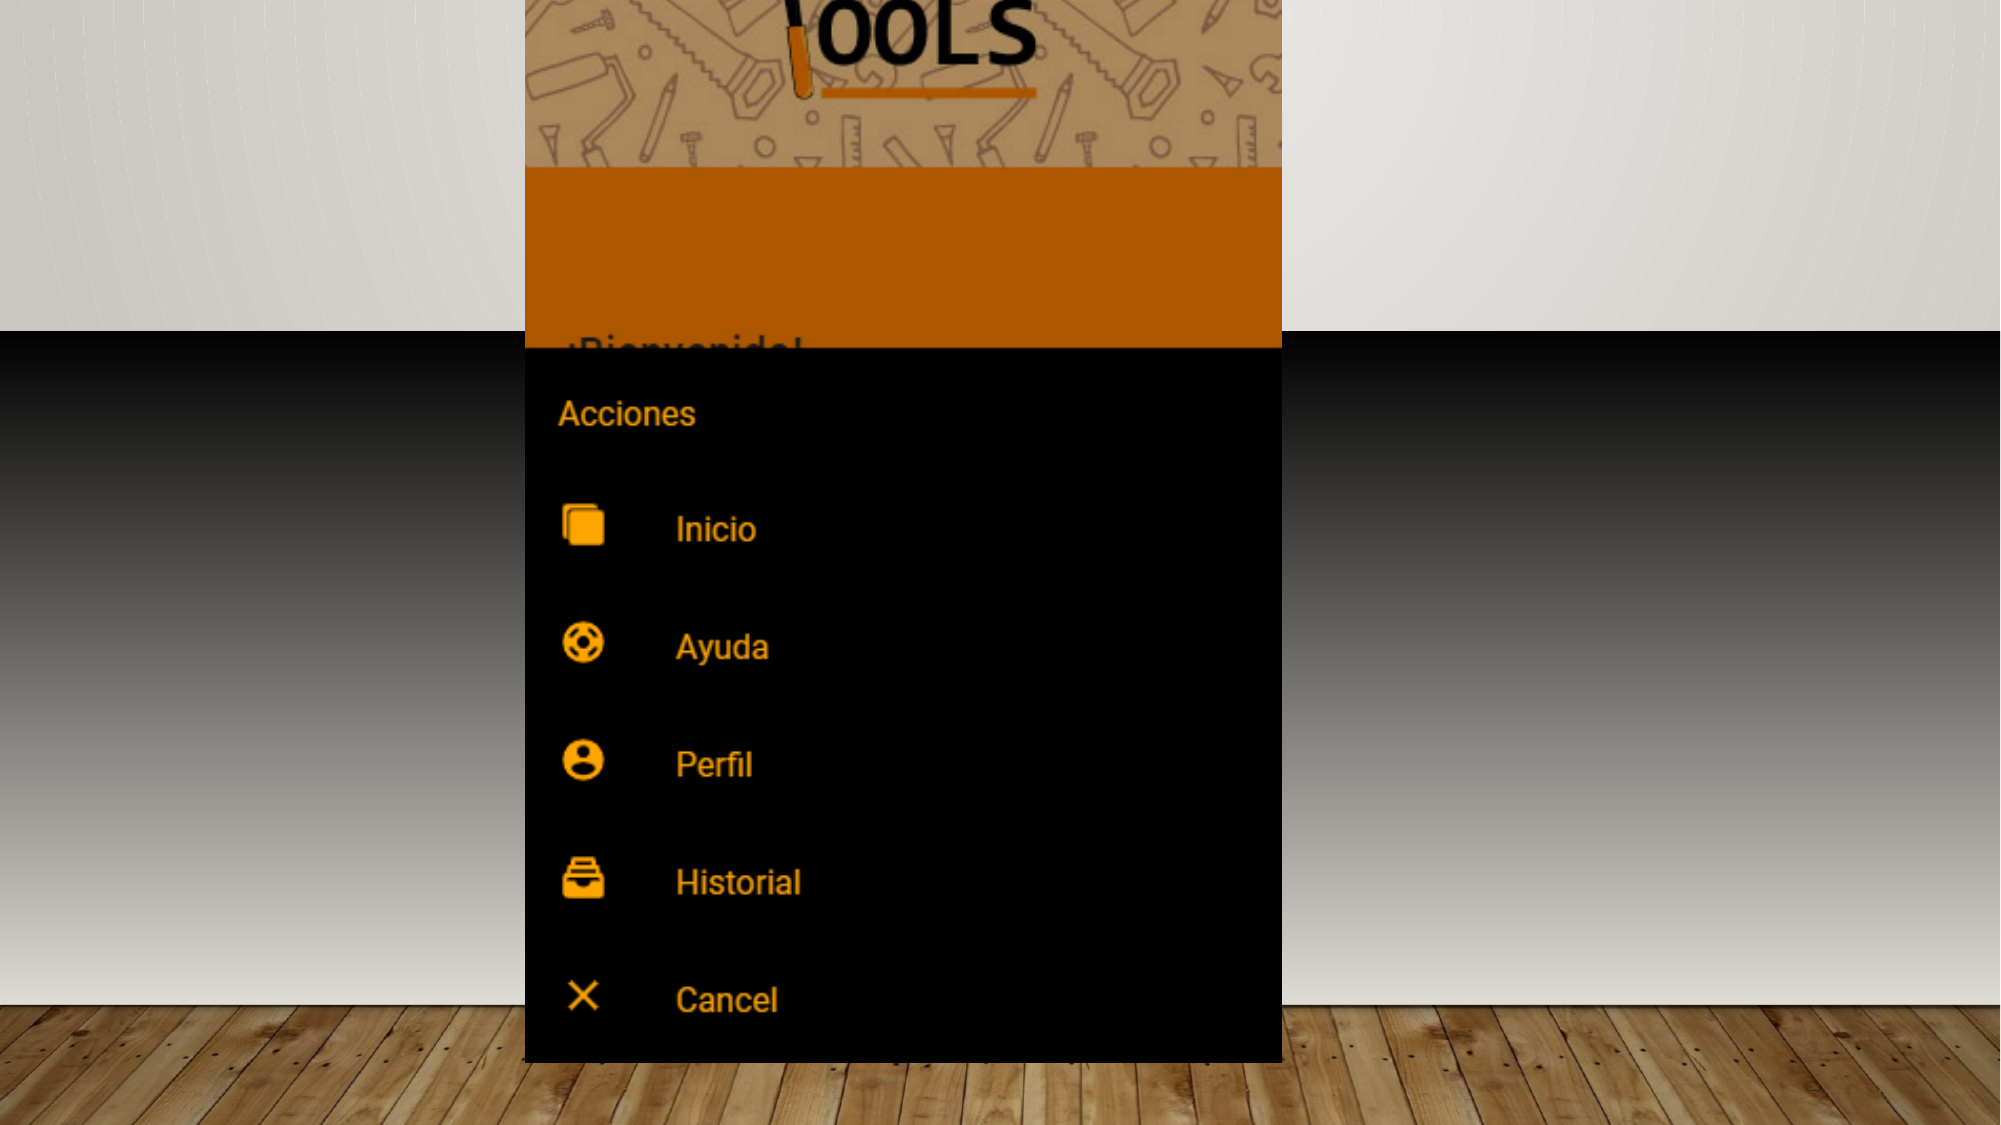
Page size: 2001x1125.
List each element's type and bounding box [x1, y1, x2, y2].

picture [525, 0, 1282, 1063]
